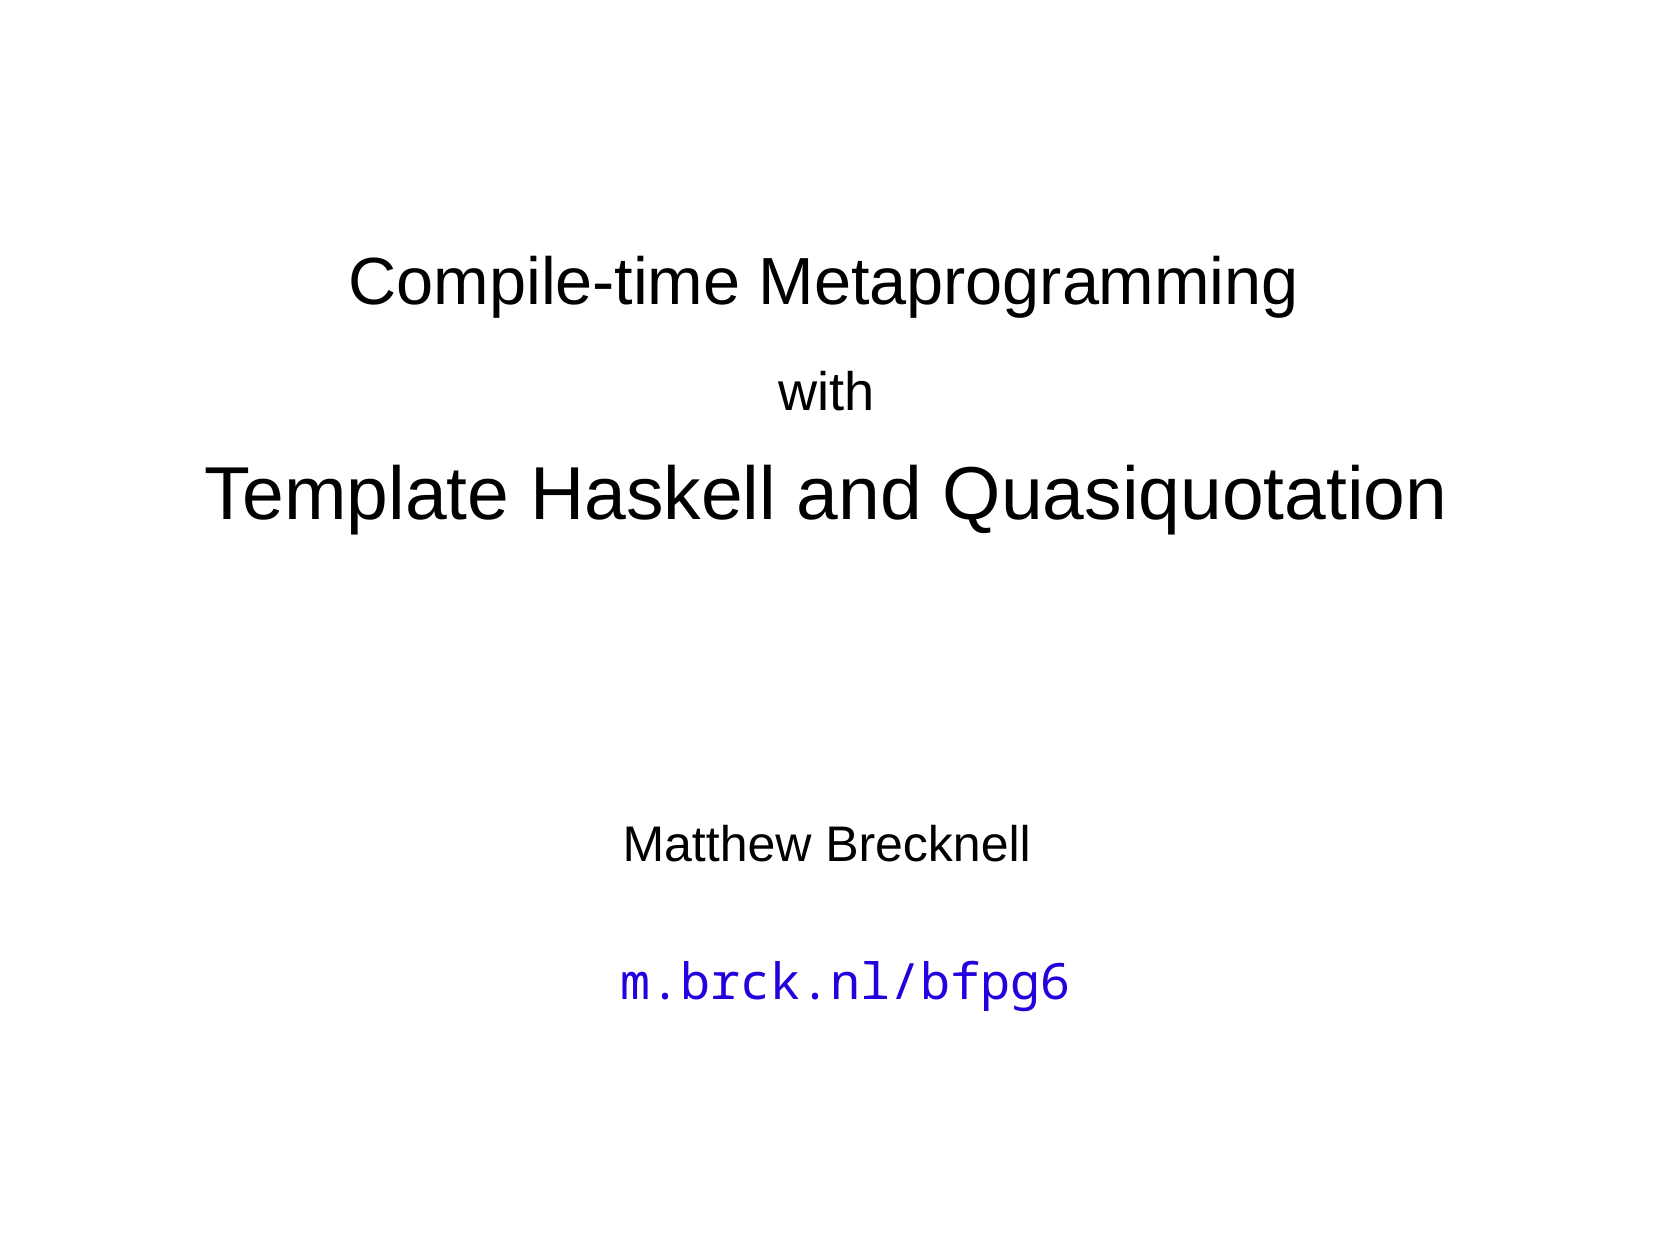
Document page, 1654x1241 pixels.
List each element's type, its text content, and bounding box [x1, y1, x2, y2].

text_box m.brck.nl/bfpg6 [605, 938, 1048, 1013]
text_box Matthew Brecknell [607, 809, 1046, 880]
text_box with [763, 354, 890, 430]
text_box Template Haskell and Quasiquotation [190, 444, 1464, 544]
text_box Compile-time Metaprogramming [333, 236, 1320, 326]
